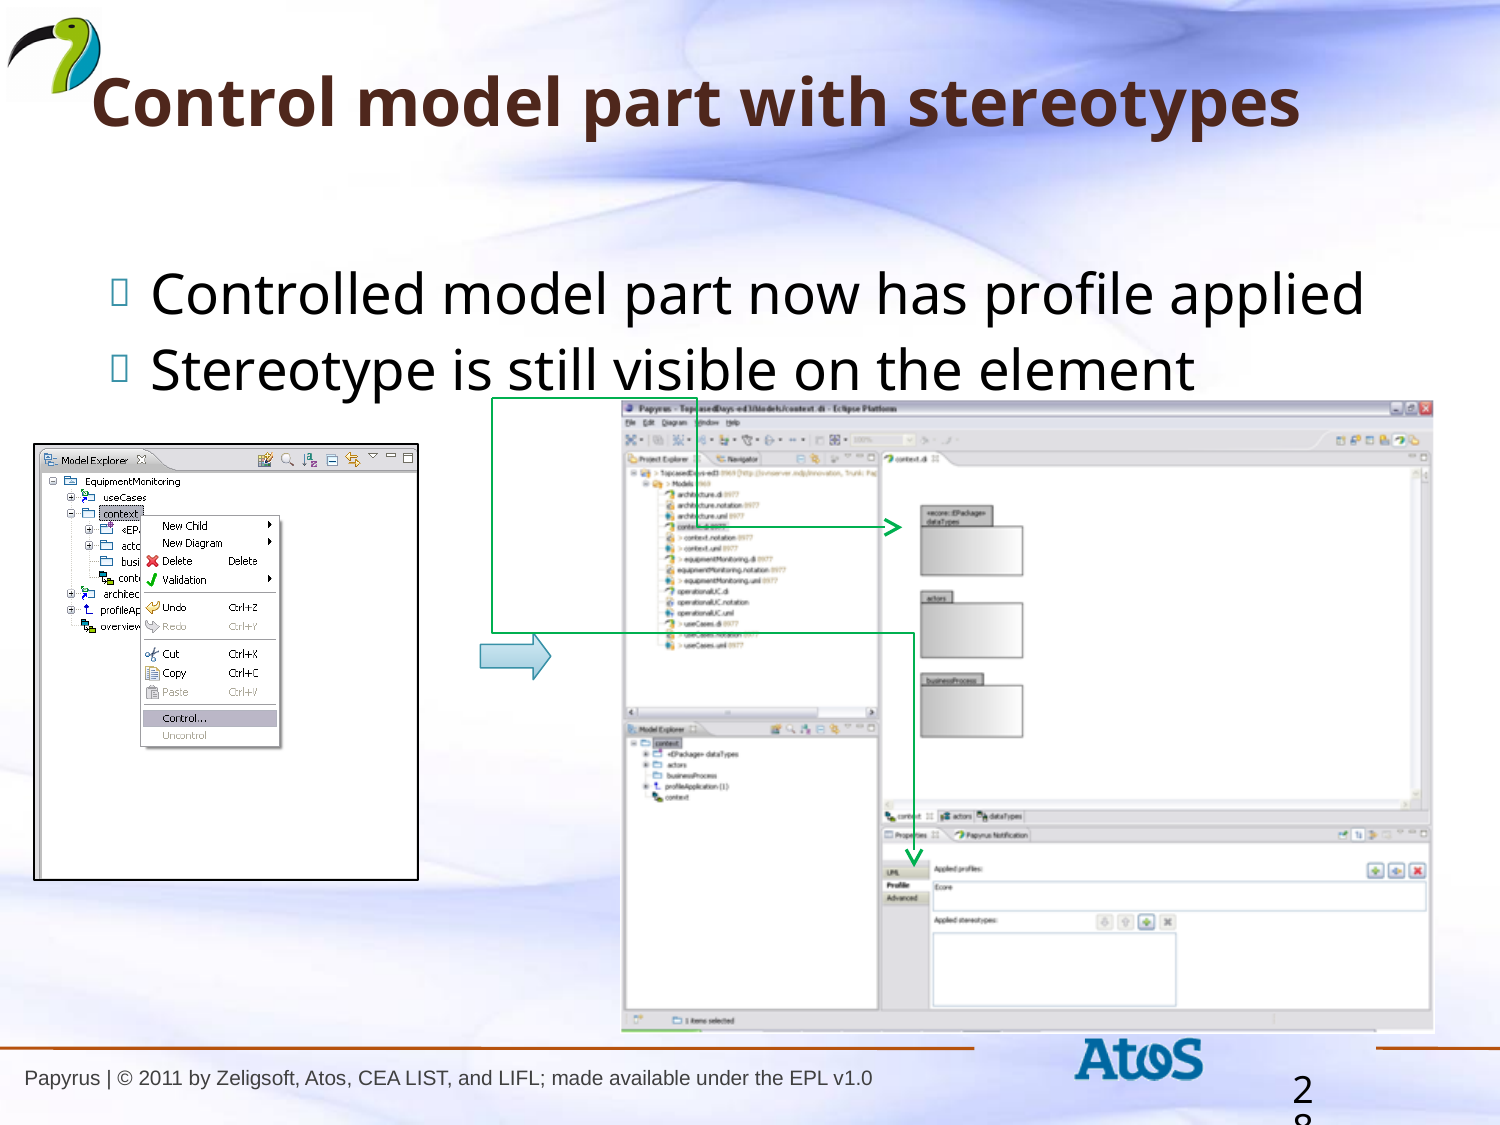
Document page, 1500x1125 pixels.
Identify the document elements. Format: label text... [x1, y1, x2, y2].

list Controlled model part now has profile applied Stereotype is still visible on the element [75, 243, 1425, 986]
picture [1298, 1117, 1307, 1125]
title Control model part with stereotypes [75, 45, 1425, 233]
text_box [480, 634, 551, 680]
slide_number <numéro> [1277, 1051, 1338, 1112]
picture [0, 0, 1500, 1125]
